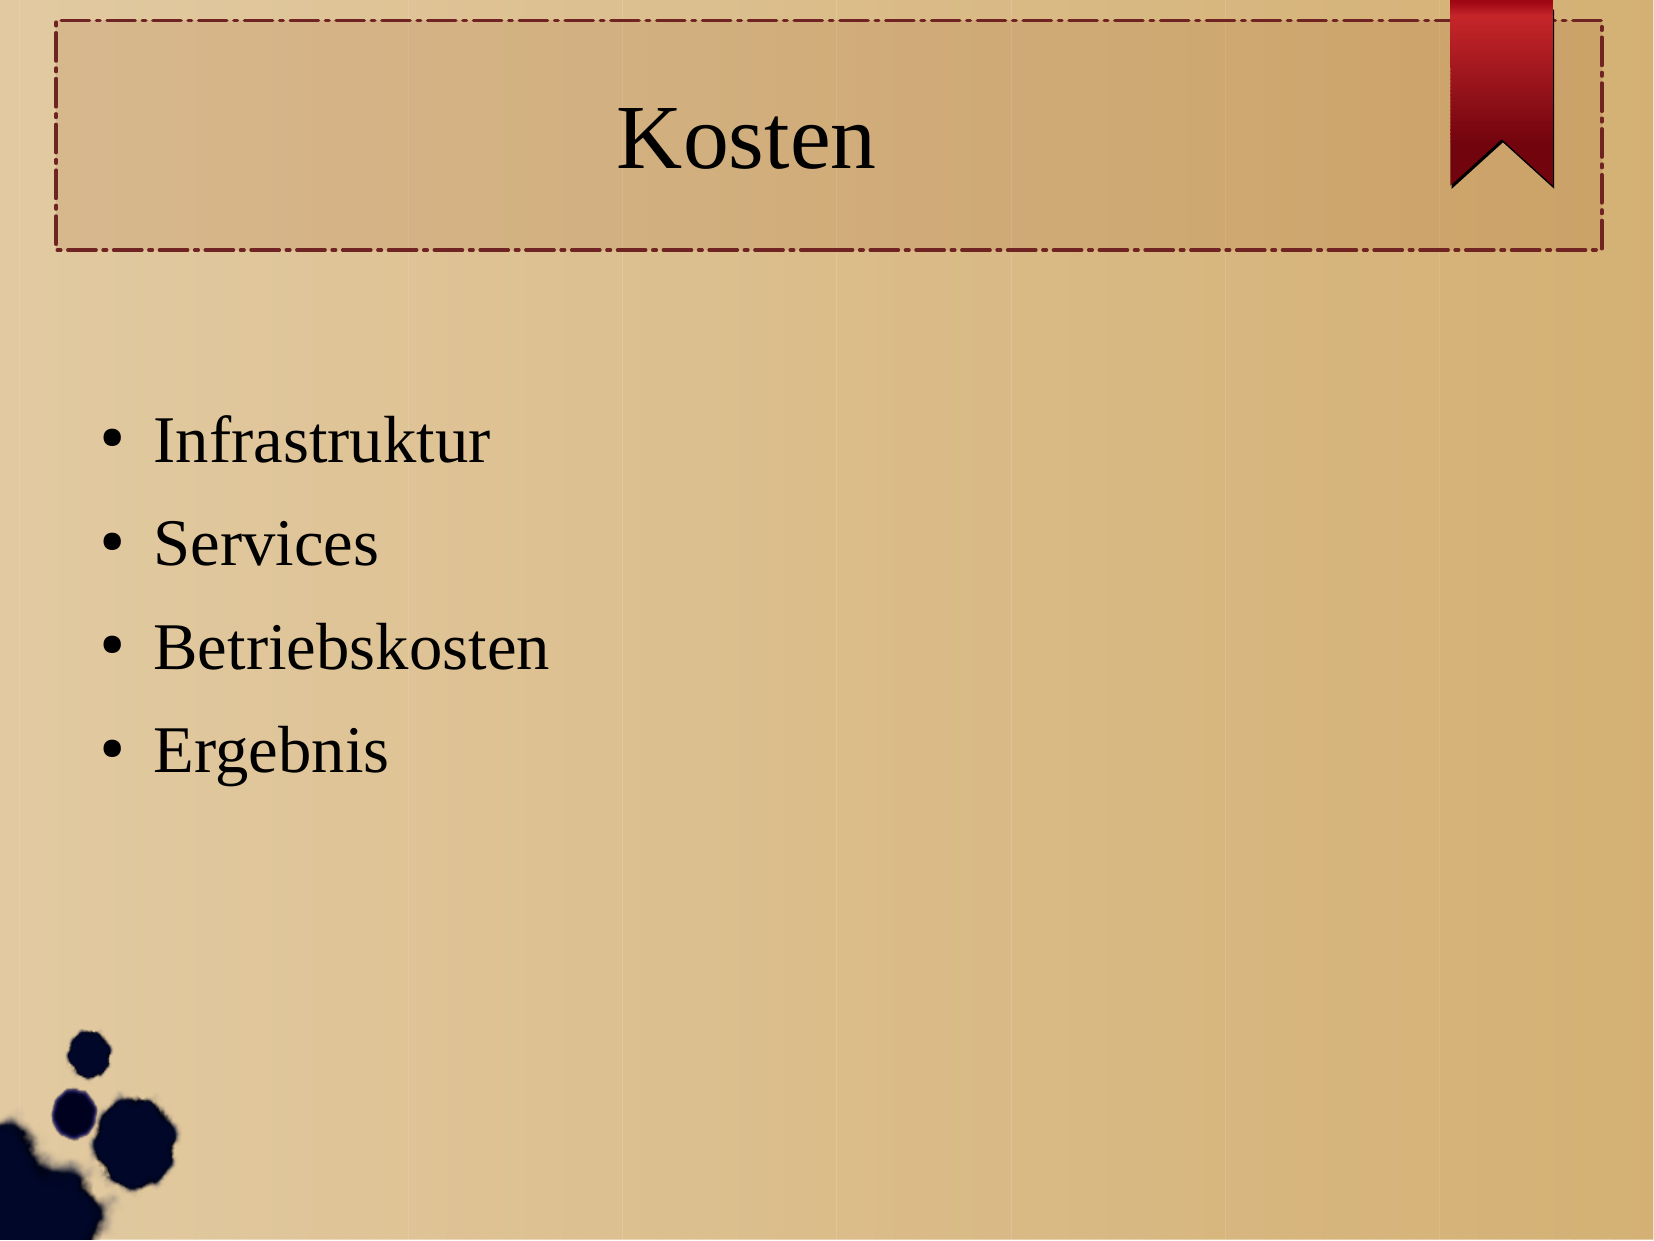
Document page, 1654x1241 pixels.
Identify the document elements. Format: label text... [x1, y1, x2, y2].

list Infrastruktur Services Betriebskosten Ergebnis [82, 299, 1571, 1019]
title Kosten [82, 47, 1412, 229]
